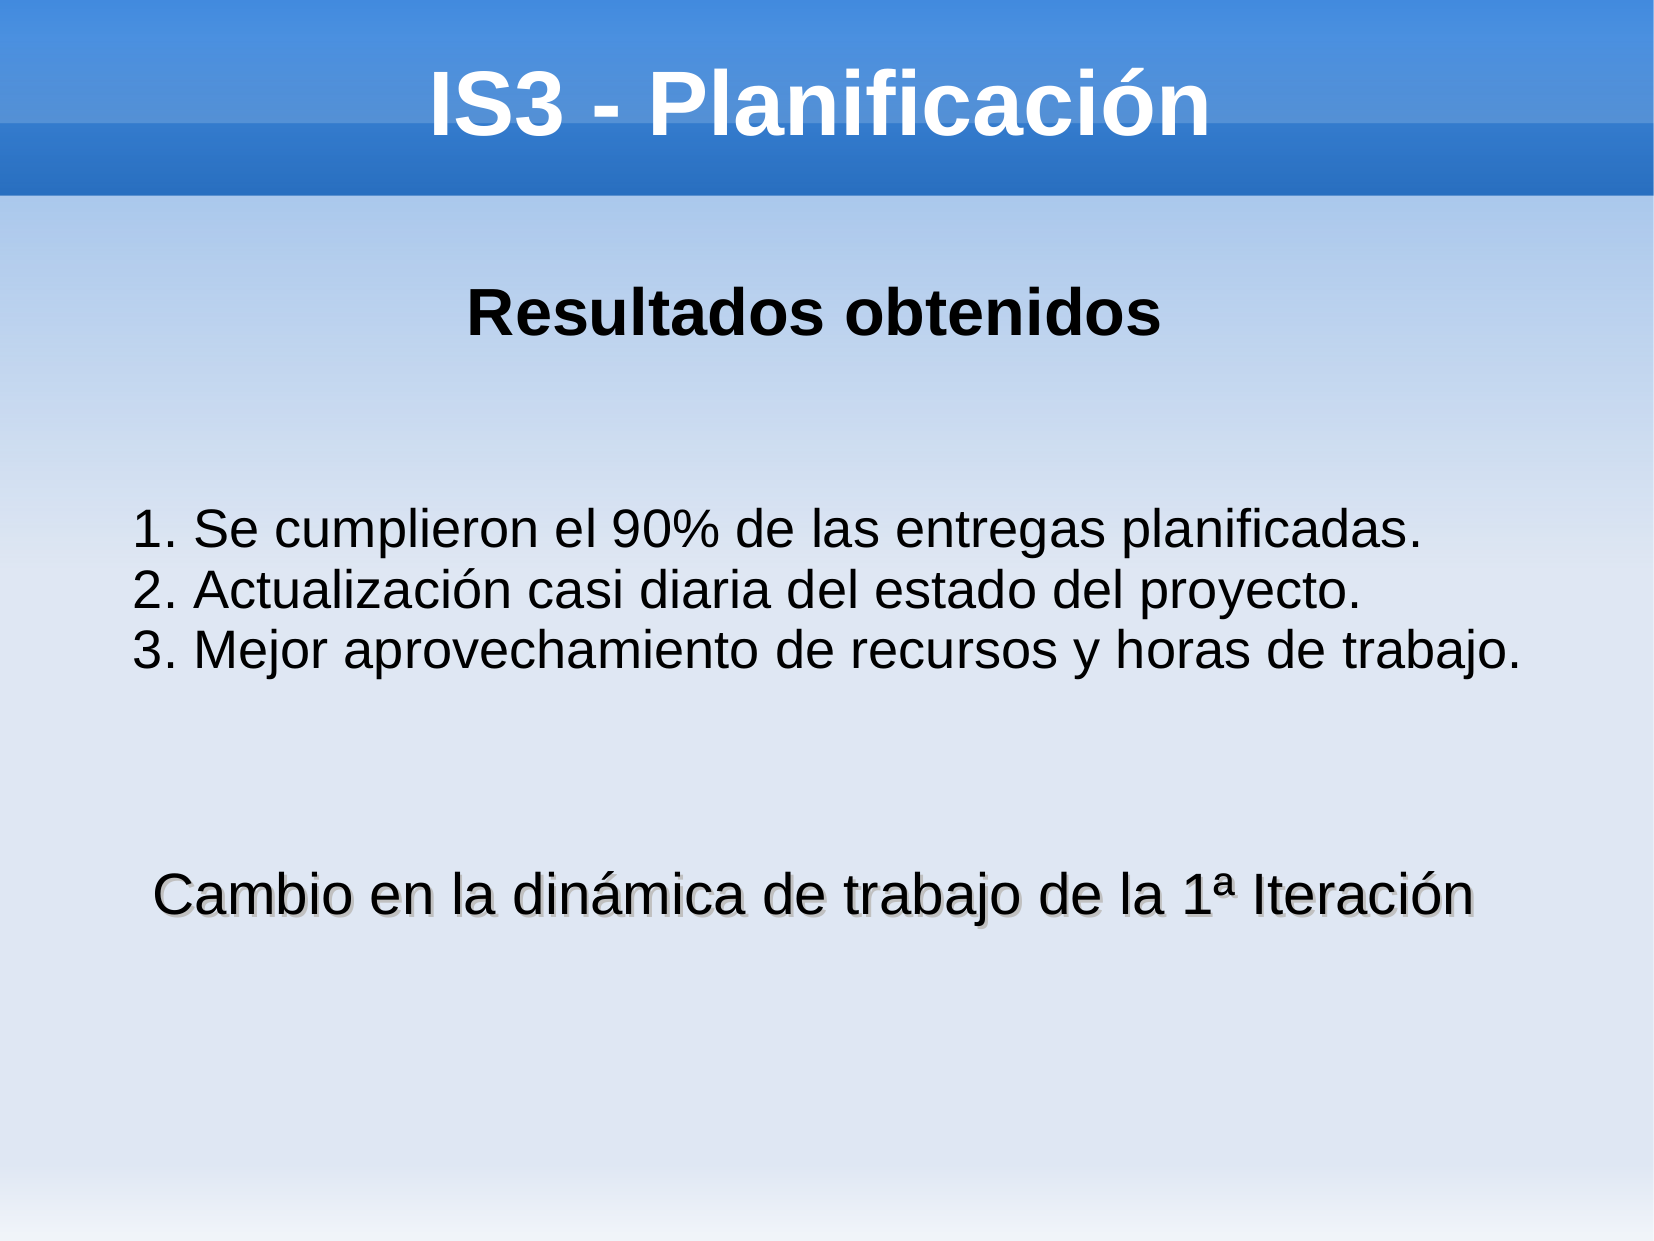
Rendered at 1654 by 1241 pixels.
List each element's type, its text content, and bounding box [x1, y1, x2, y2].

title IS3 - Planificación [76, 0, 1565, 208]
subtitle Resultados obtenidos 1. Se cumplieron el 90% de las entregas planificadas. 2. Actualización casi diaria del estado del proyecto. 3. Mejor aprovechamiento de recursos y horas de trabajo. Cambio en la dinámica de trabajo de la 1ª Iteración [59, 236, 1571, 1040]
picture [0, 0, 1654, 1241]
